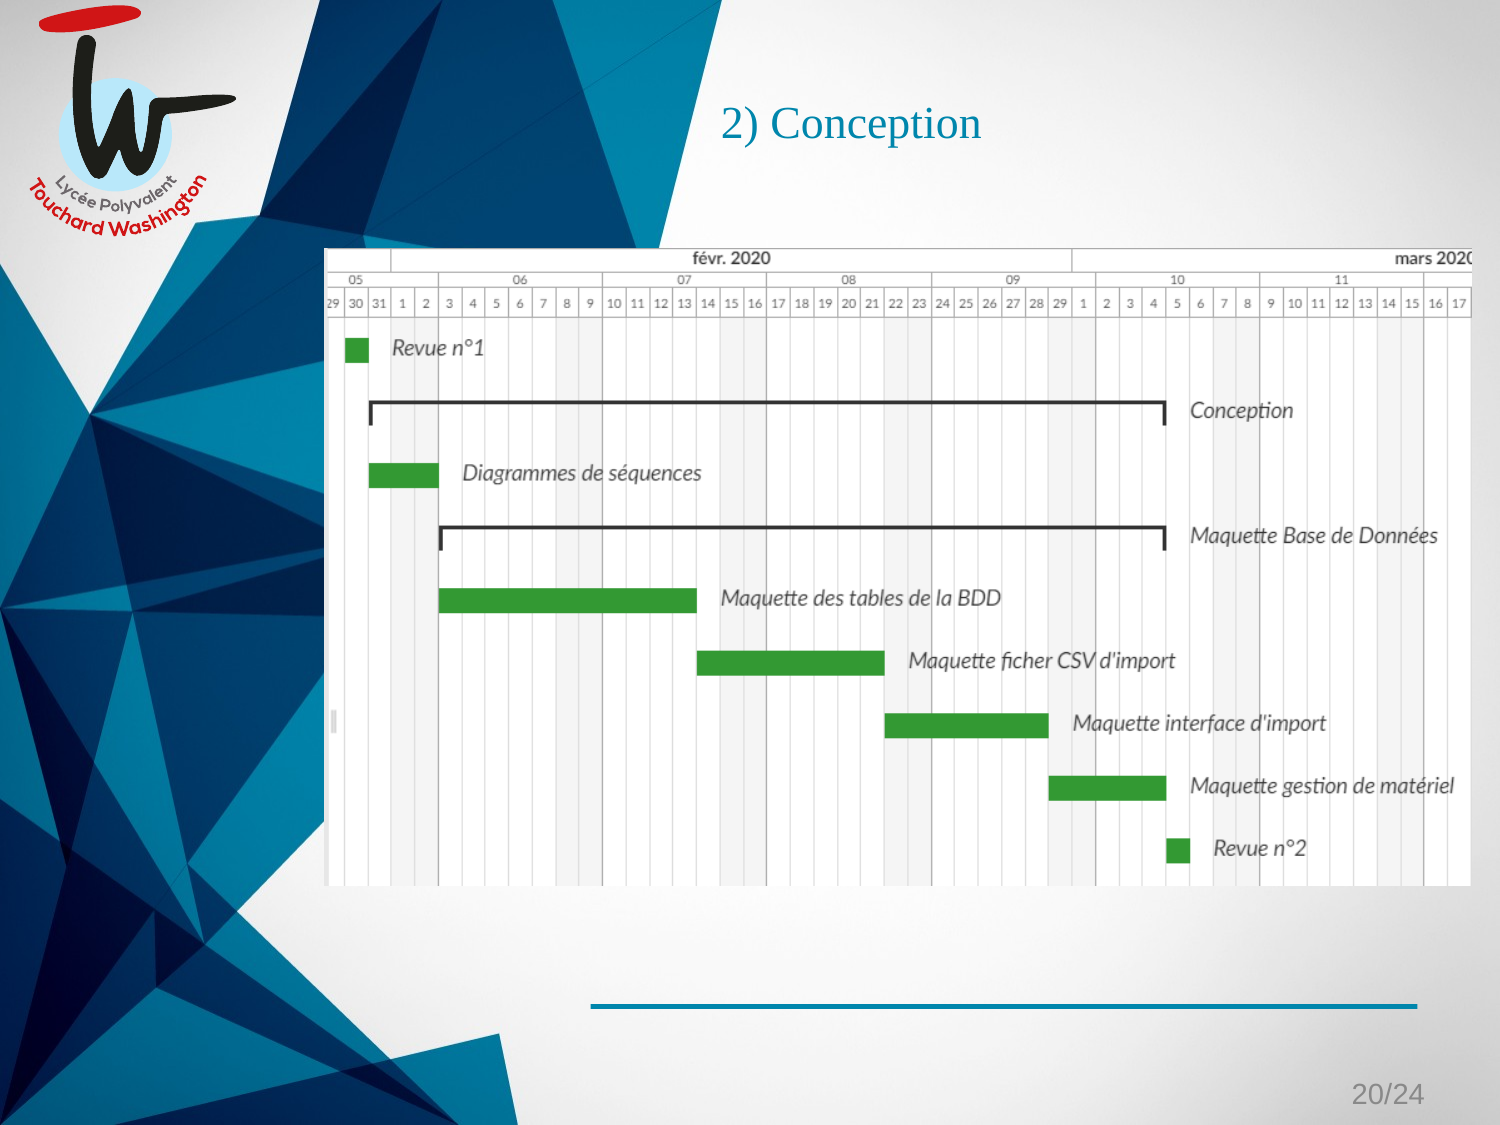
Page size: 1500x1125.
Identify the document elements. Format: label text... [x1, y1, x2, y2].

picture [0, 0, 1500, 1125]
title 2) Conception [265, 29, 983, 218]
